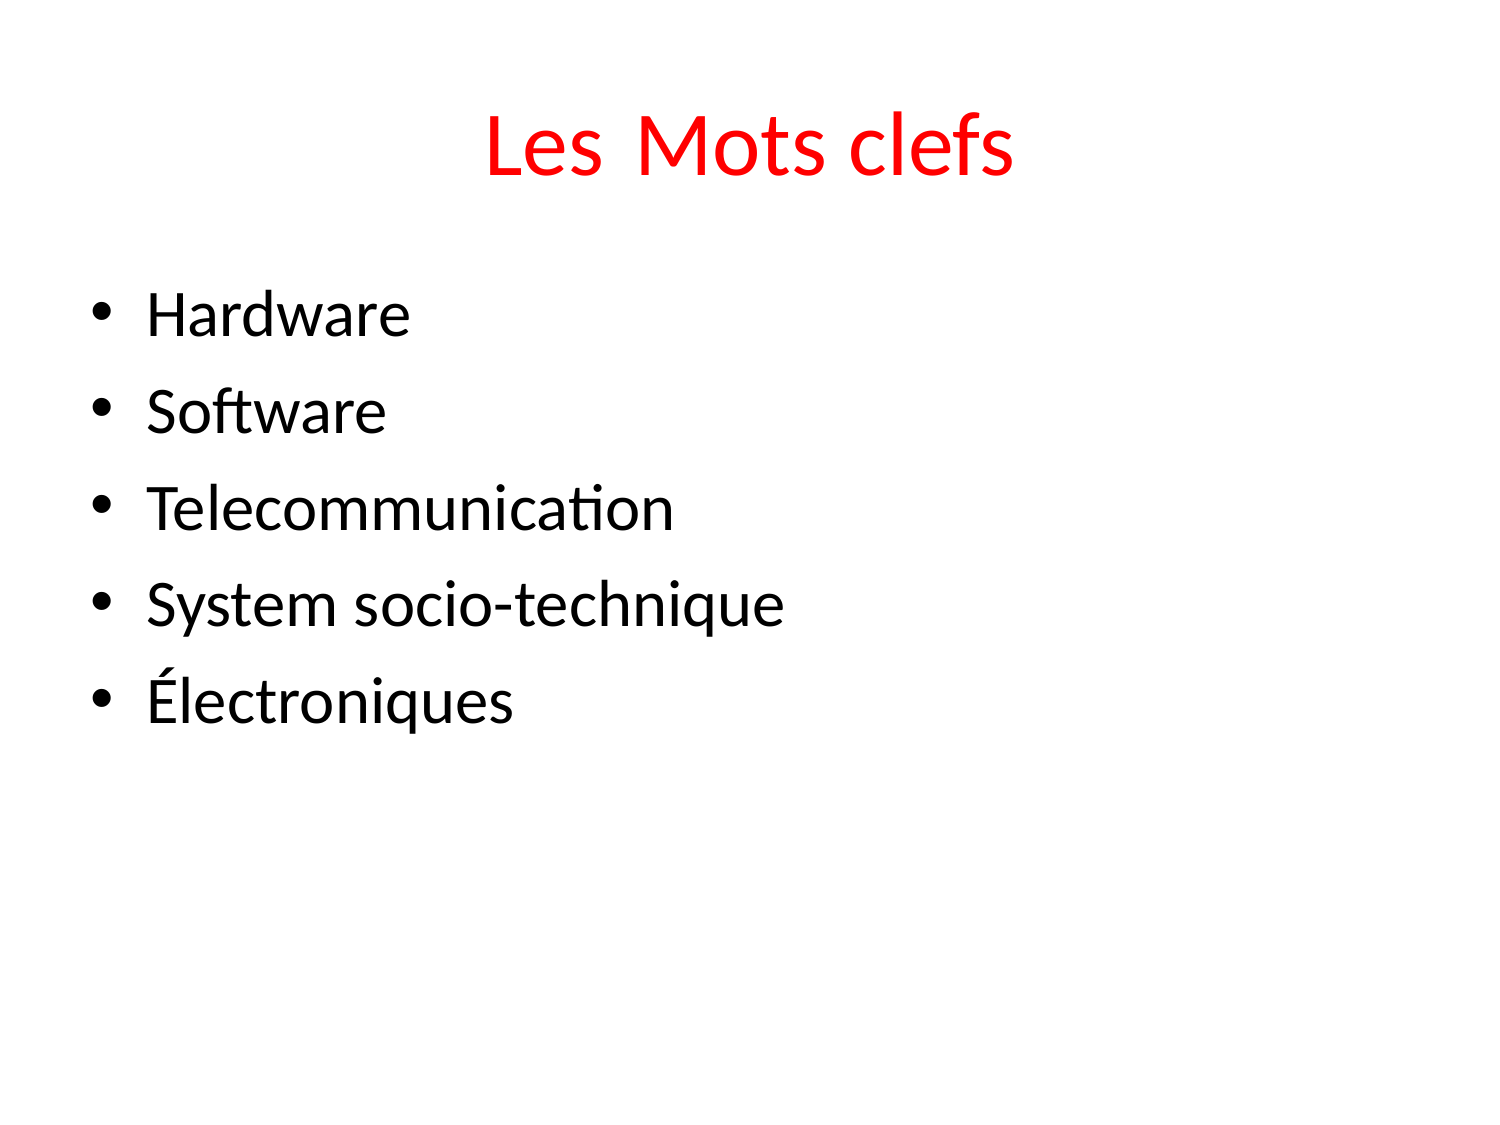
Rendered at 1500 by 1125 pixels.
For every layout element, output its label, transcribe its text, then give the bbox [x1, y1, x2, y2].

title Les Mots clefs [75, 45, 1426, 233]
list Hardware Software Telecommunication System socio-technique Électroniques [75, 262, 1426, 1005]
